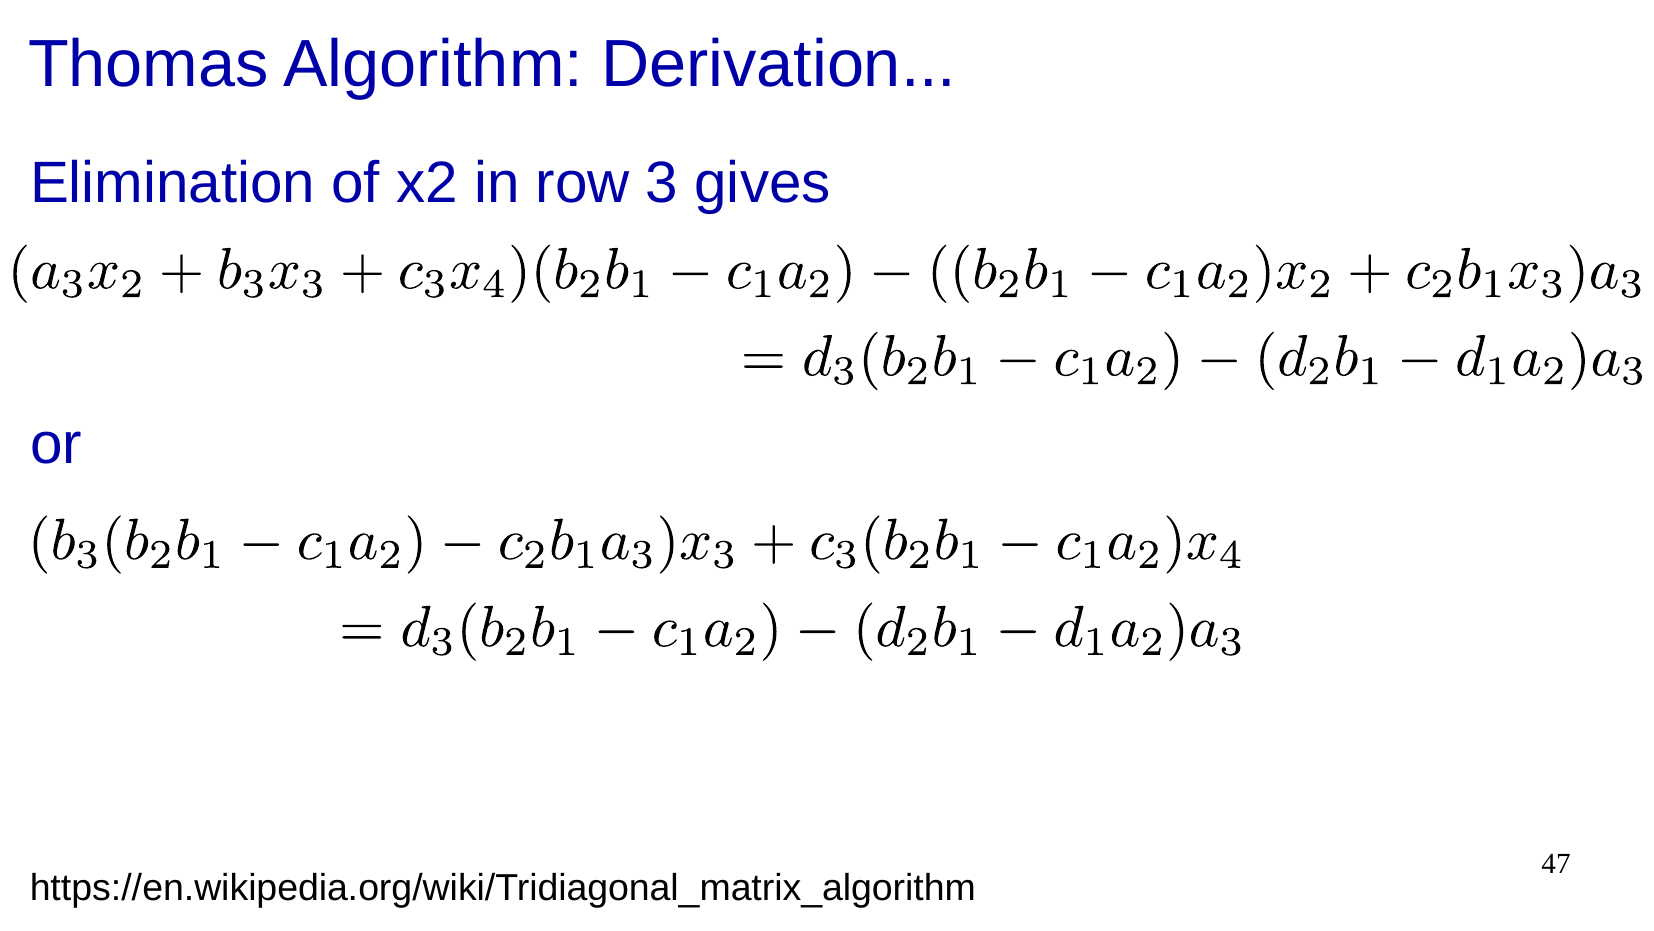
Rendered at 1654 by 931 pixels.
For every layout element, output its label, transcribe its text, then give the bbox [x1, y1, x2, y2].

text_box [7, 244, 1645, 391]
text_box https://en.wikipedia.org/wiki/Tridiagonal_matrix_algorithm [15, 858, 992, 916]
title Thomas Algorithm: Derivation... [28, 21, 1626, 106]
list Elimination of x2 in row 3 gives or [30, 391, 1645, 916]
list Elimination of x2 in row 3 gives or [30, 150, 1645, 244]
text_box [27, 515, 1243, 661]
